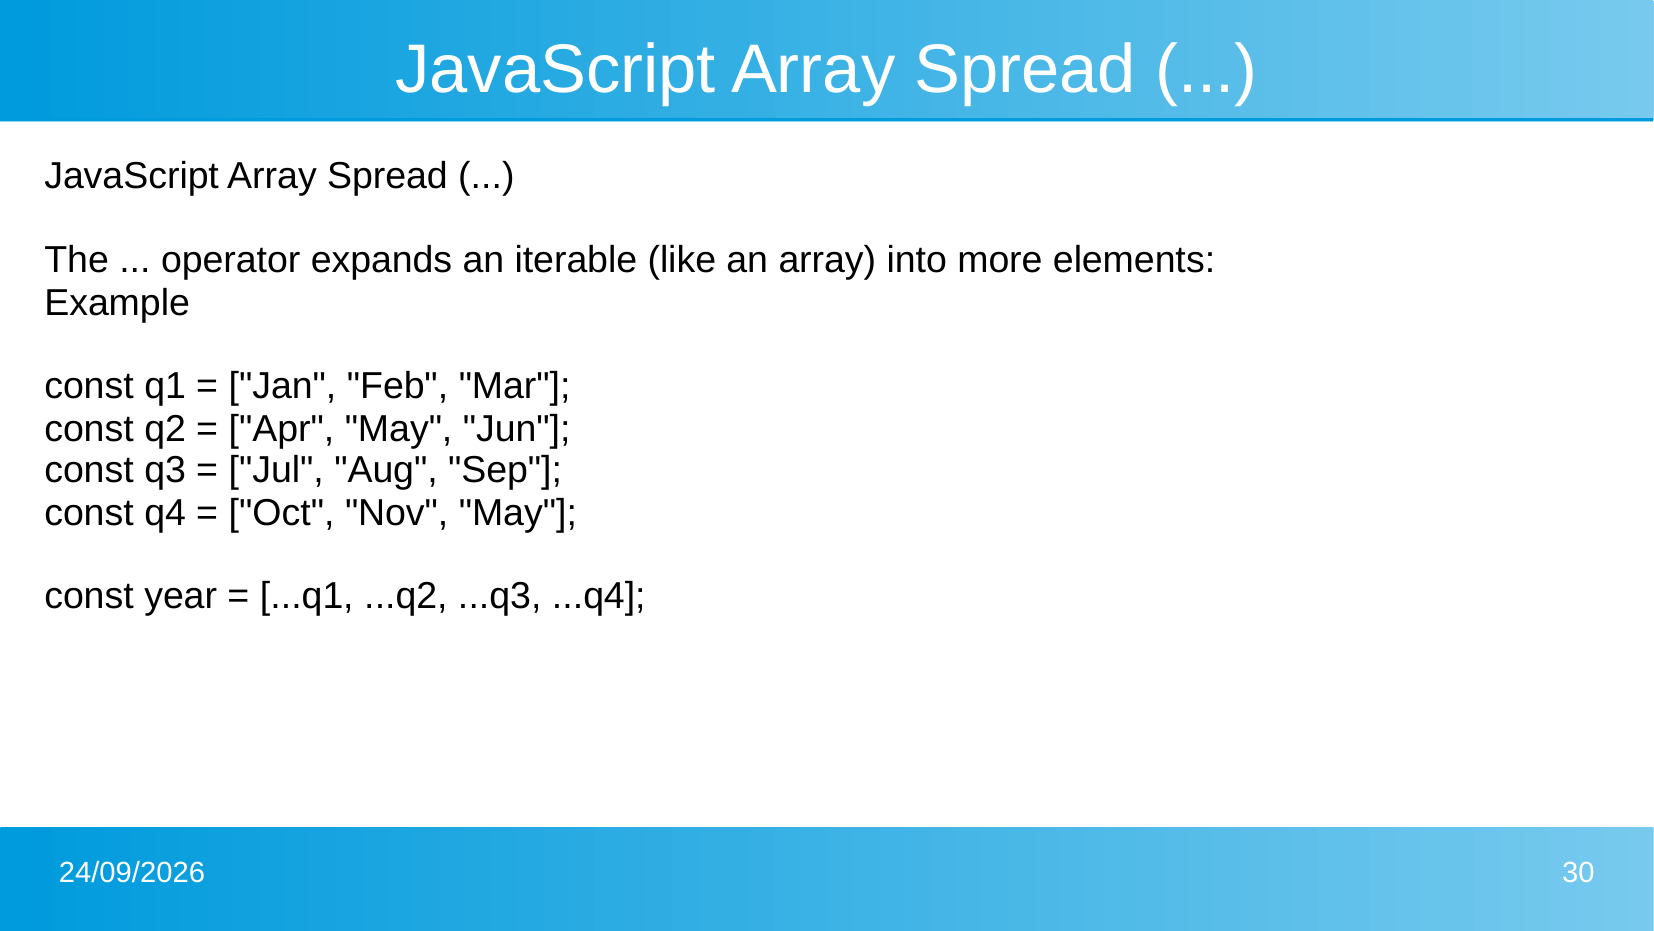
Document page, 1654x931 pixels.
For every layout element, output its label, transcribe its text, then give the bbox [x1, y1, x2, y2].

text_box JavaScript Array Spread (...) The ... operator expands an iterable (like an array) into more elements: Example const q1 = ["Jan", "Feb", "Mar"]; const q2 = ["Apr", "May", "Jun"]; const q3 = ["Jul", "Aug", "Sep"]; const q4 = ["Oct", "Nov", "May"]; const year = [...q1, ...q2, ...q3, ...q4]; [29, 147, 1595, 625]
title JavaScript Array Spread (...) [59, 29, 1595, 108]
